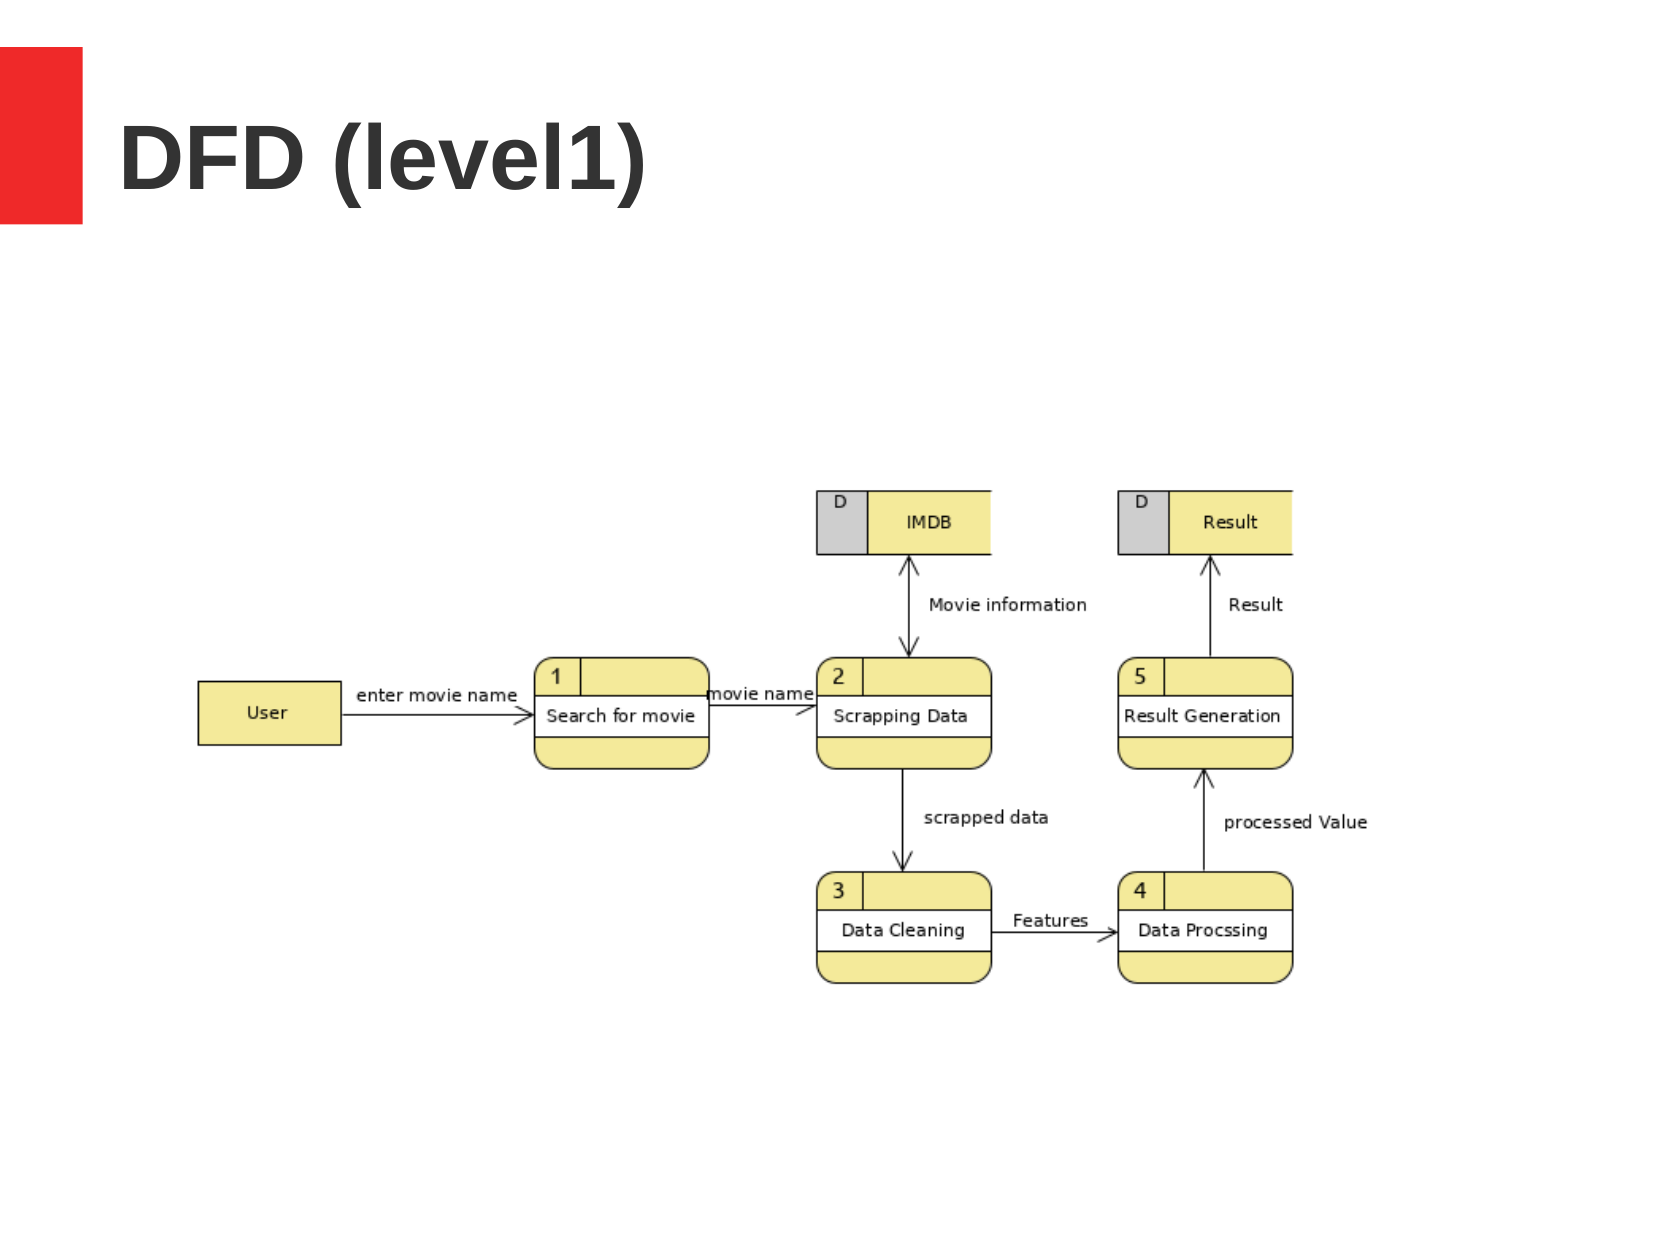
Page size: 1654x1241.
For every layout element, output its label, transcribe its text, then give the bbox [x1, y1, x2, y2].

picture [136, 389, 1546, 1054]
text_box DFD (level1) [118, 49, 1571, 257]
